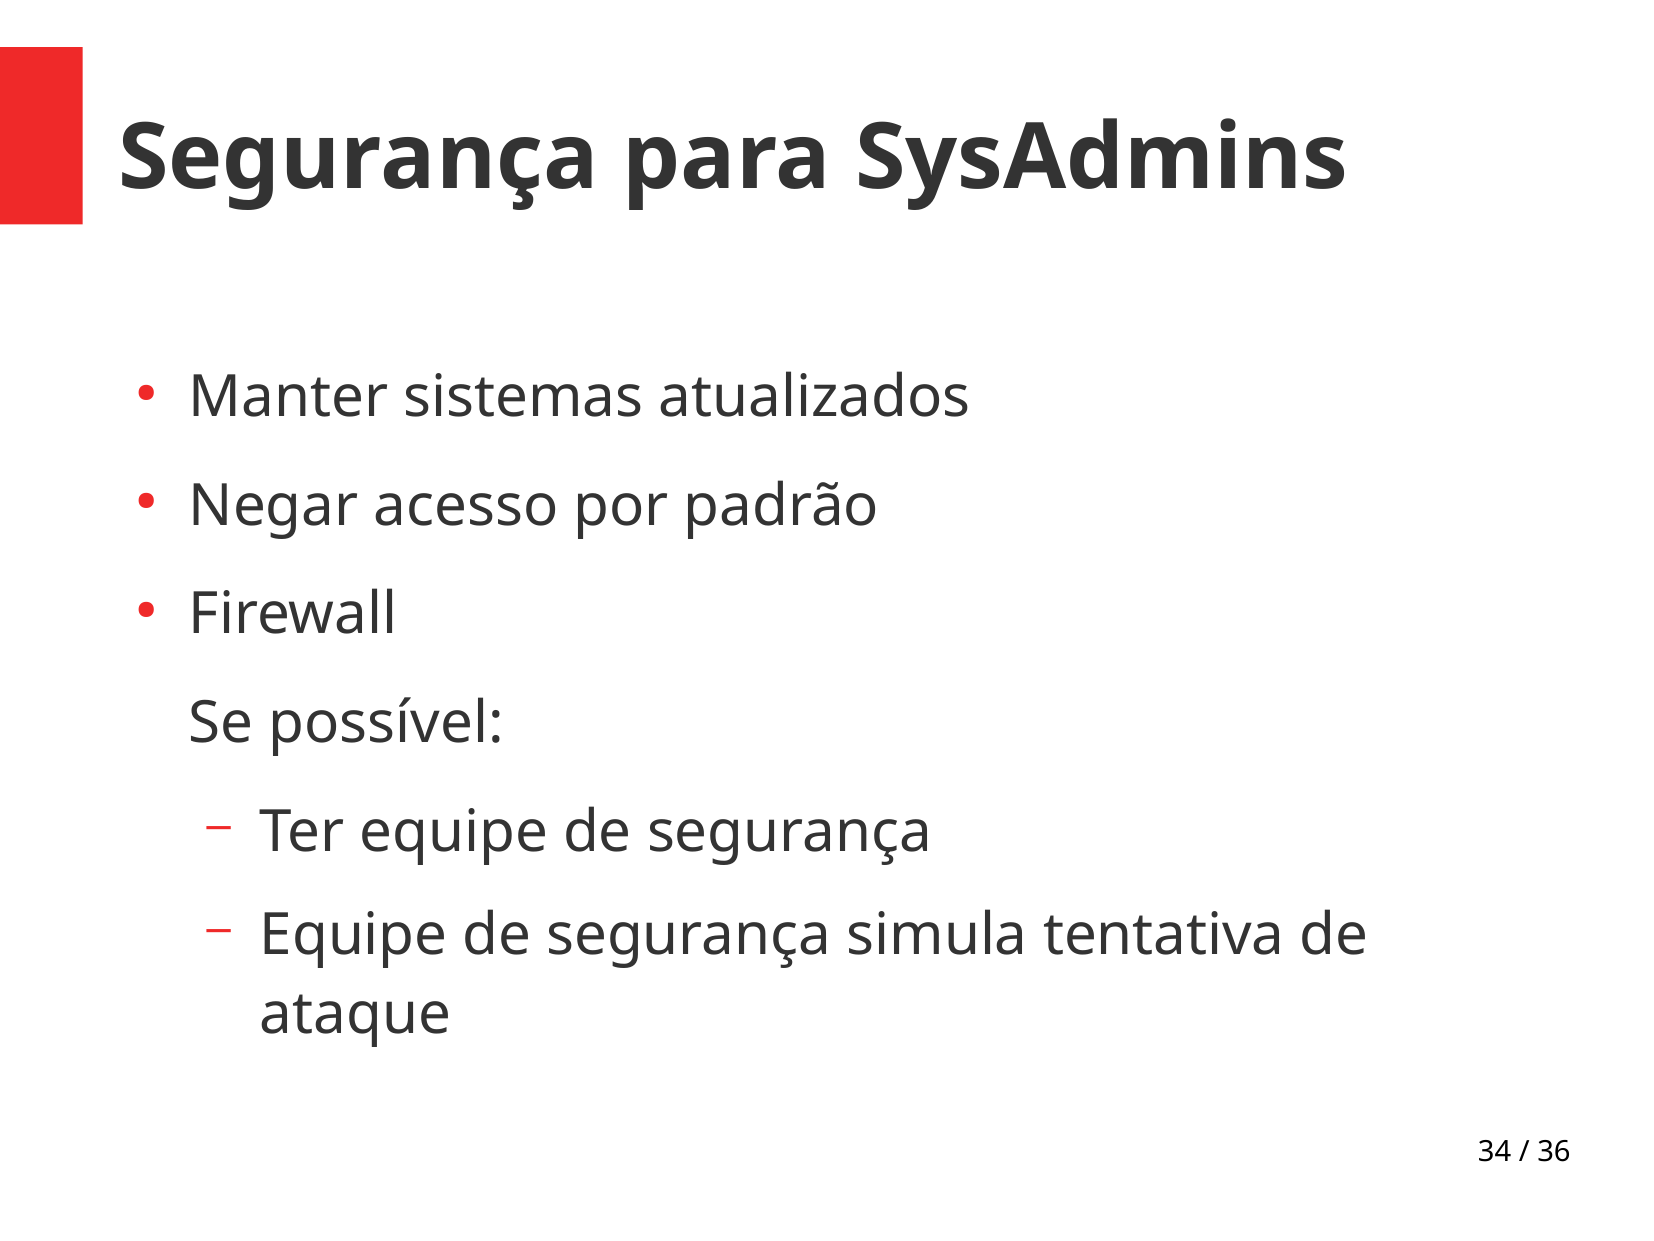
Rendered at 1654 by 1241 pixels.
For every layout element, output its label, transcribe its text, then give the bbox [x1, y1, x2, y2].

list Manter sistemas atualizados Negar acesso por padrão Firewall Se possível: Ter equipe de segurança Equipe de segurança simula tentativa de ataque [118, 354, 1536, 1074]
title Segurança para SysAdmins [118, 49, 1571, 257]
